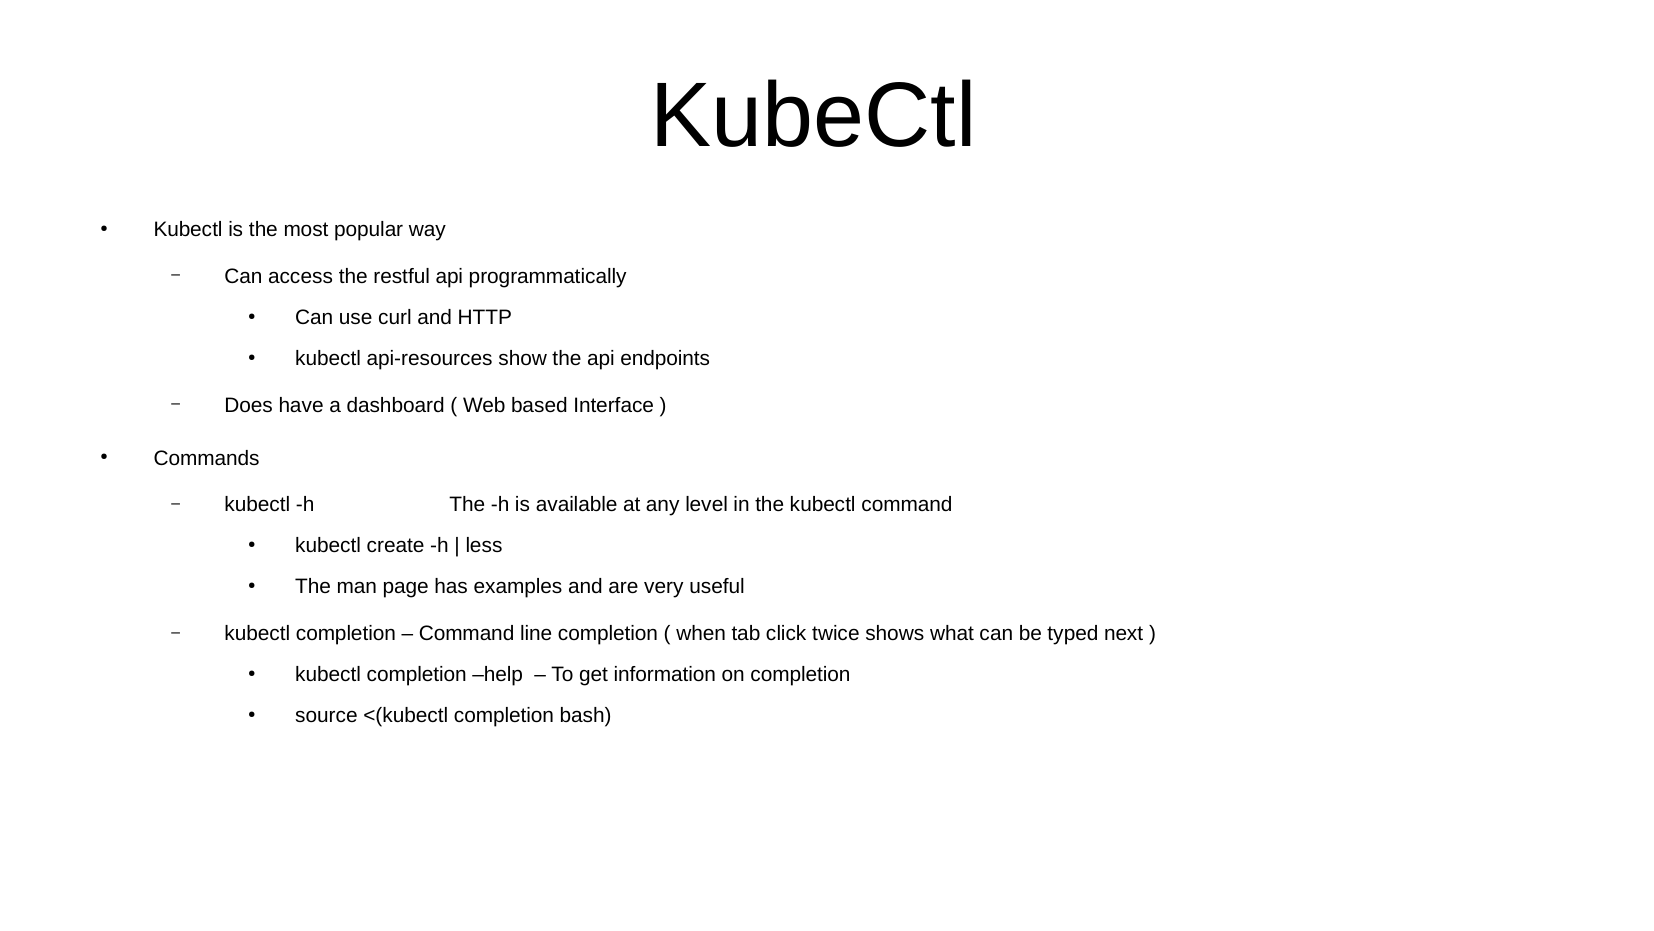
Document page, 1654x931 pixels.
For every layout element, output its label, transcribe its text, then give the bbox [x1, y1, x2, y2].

title KubeCtl [82, 37, 1571, 193]
list Kubectl is the most popular way Can access the restful api programmatically Can use curl and HTTP kubectl api-resources show the api endpoints Does have a dashboard ( Web based Interface ) Commands kubectl -h The -h is available at any level in the kubectl command kubectl create -h | less The man page has examples and are very useful kubectl completion – Command line completion ( when tab click twice shows what can be typed next ) kubectl completion –help – To get information on completion source <(kubectl completion bash) [82, 217, 1613, 901]
